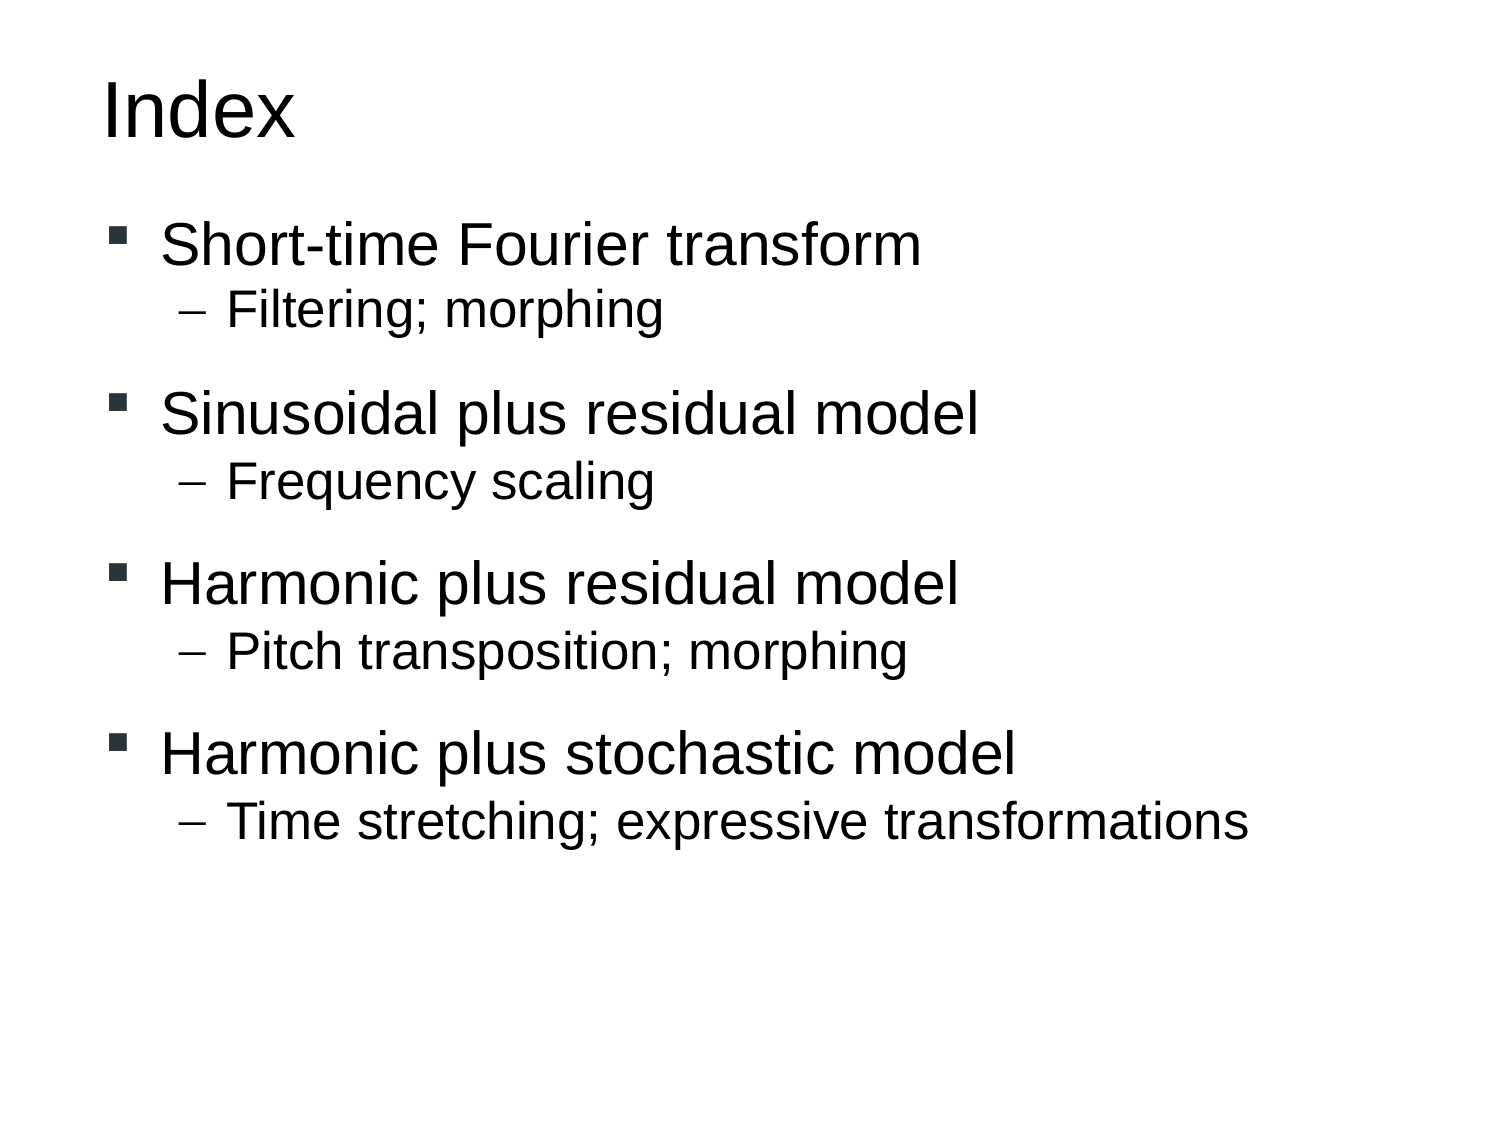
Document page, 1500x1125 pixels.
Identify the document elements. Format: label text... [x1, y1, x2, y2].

list Short-time Fourier transform Filtering; morphing Sinusoidal plus residual model Frequency scaling Harmonic plus residual model Pitch transposition; morphing Harmonic plus stochastic model Time stretching; expressive transformations [104, 210, 1381, 1029]
title Index [73, 9, 1350, 198]
